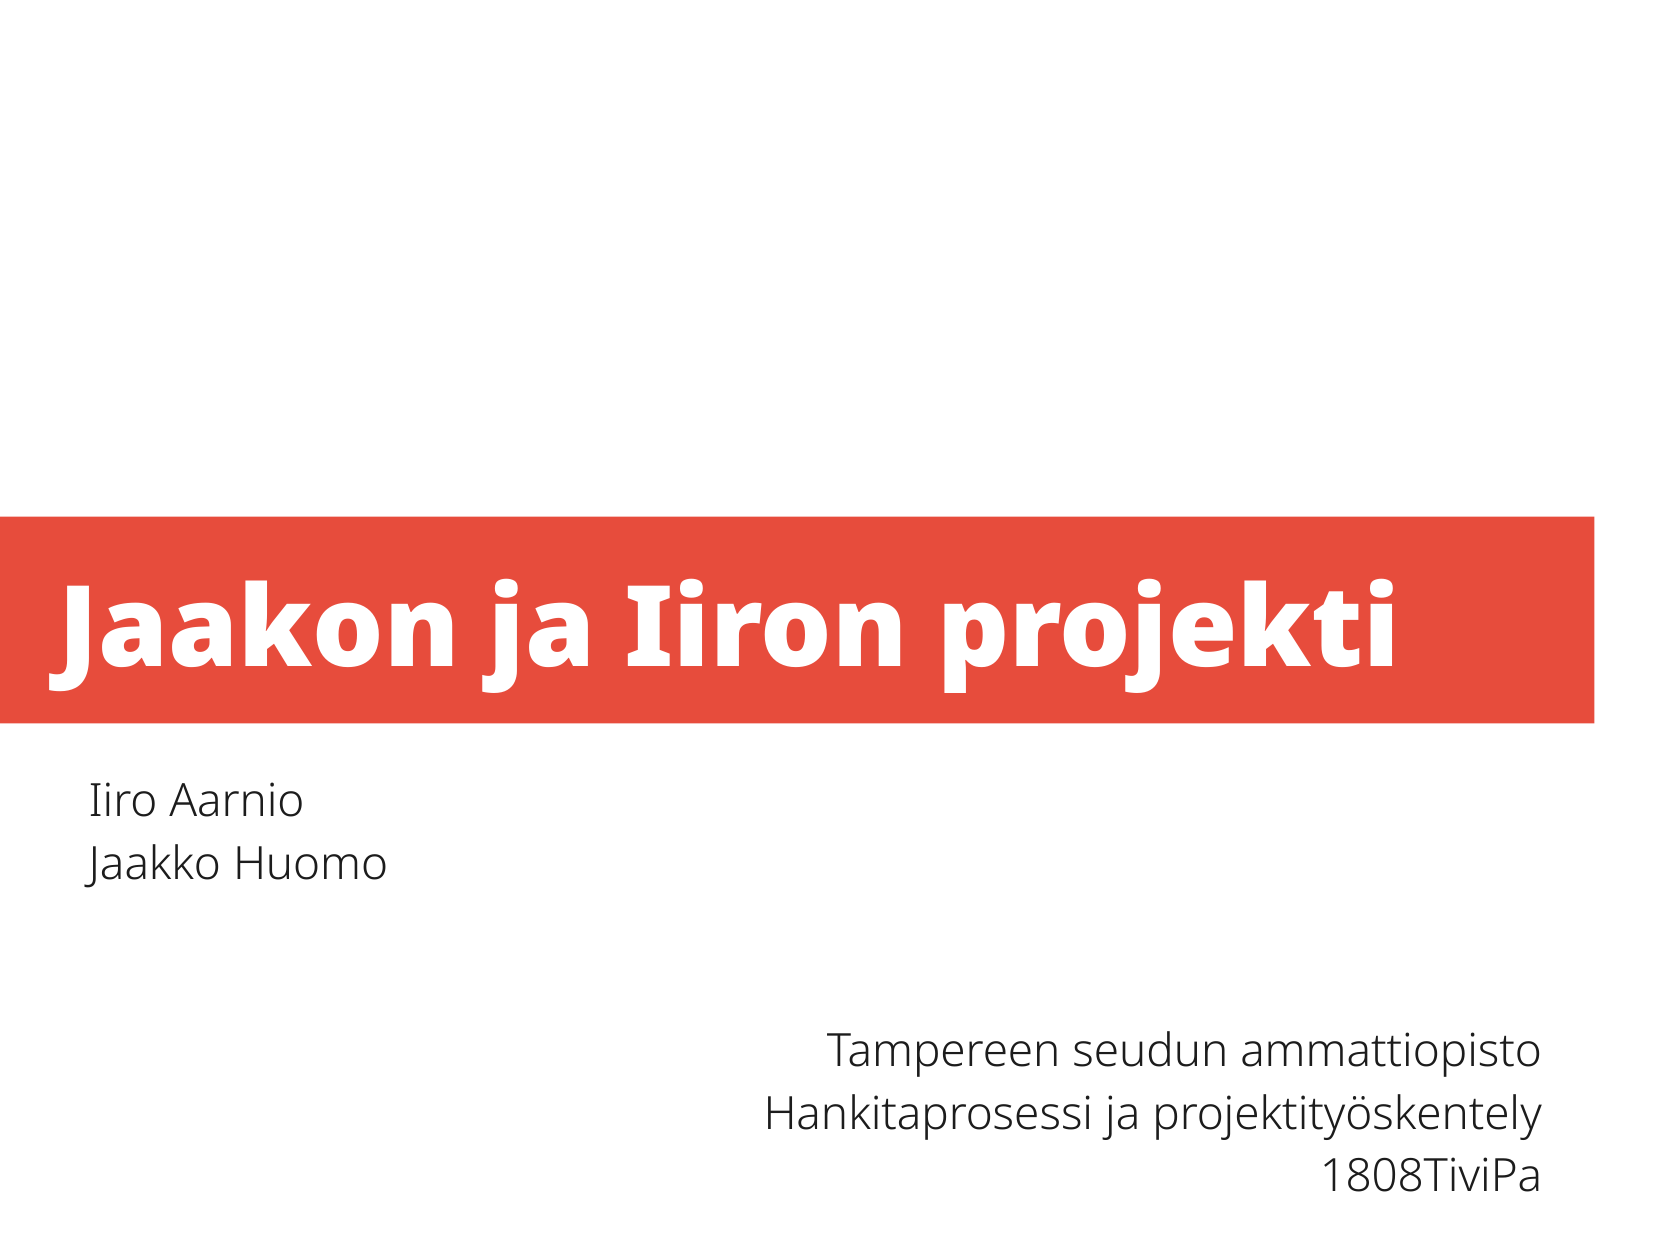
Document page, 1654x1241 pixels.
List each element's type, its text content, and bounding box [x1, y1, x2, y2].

subtitle Iiro Aarnio Jaakko Huomo Tampereen seudun ammattiopisto Hankitaprosessi ja projektityöskentely 1808TiviPa [88, 767, 1595, 1182]
title Jaakon ja Iiron projekti [59, 546, 1595, 694]
